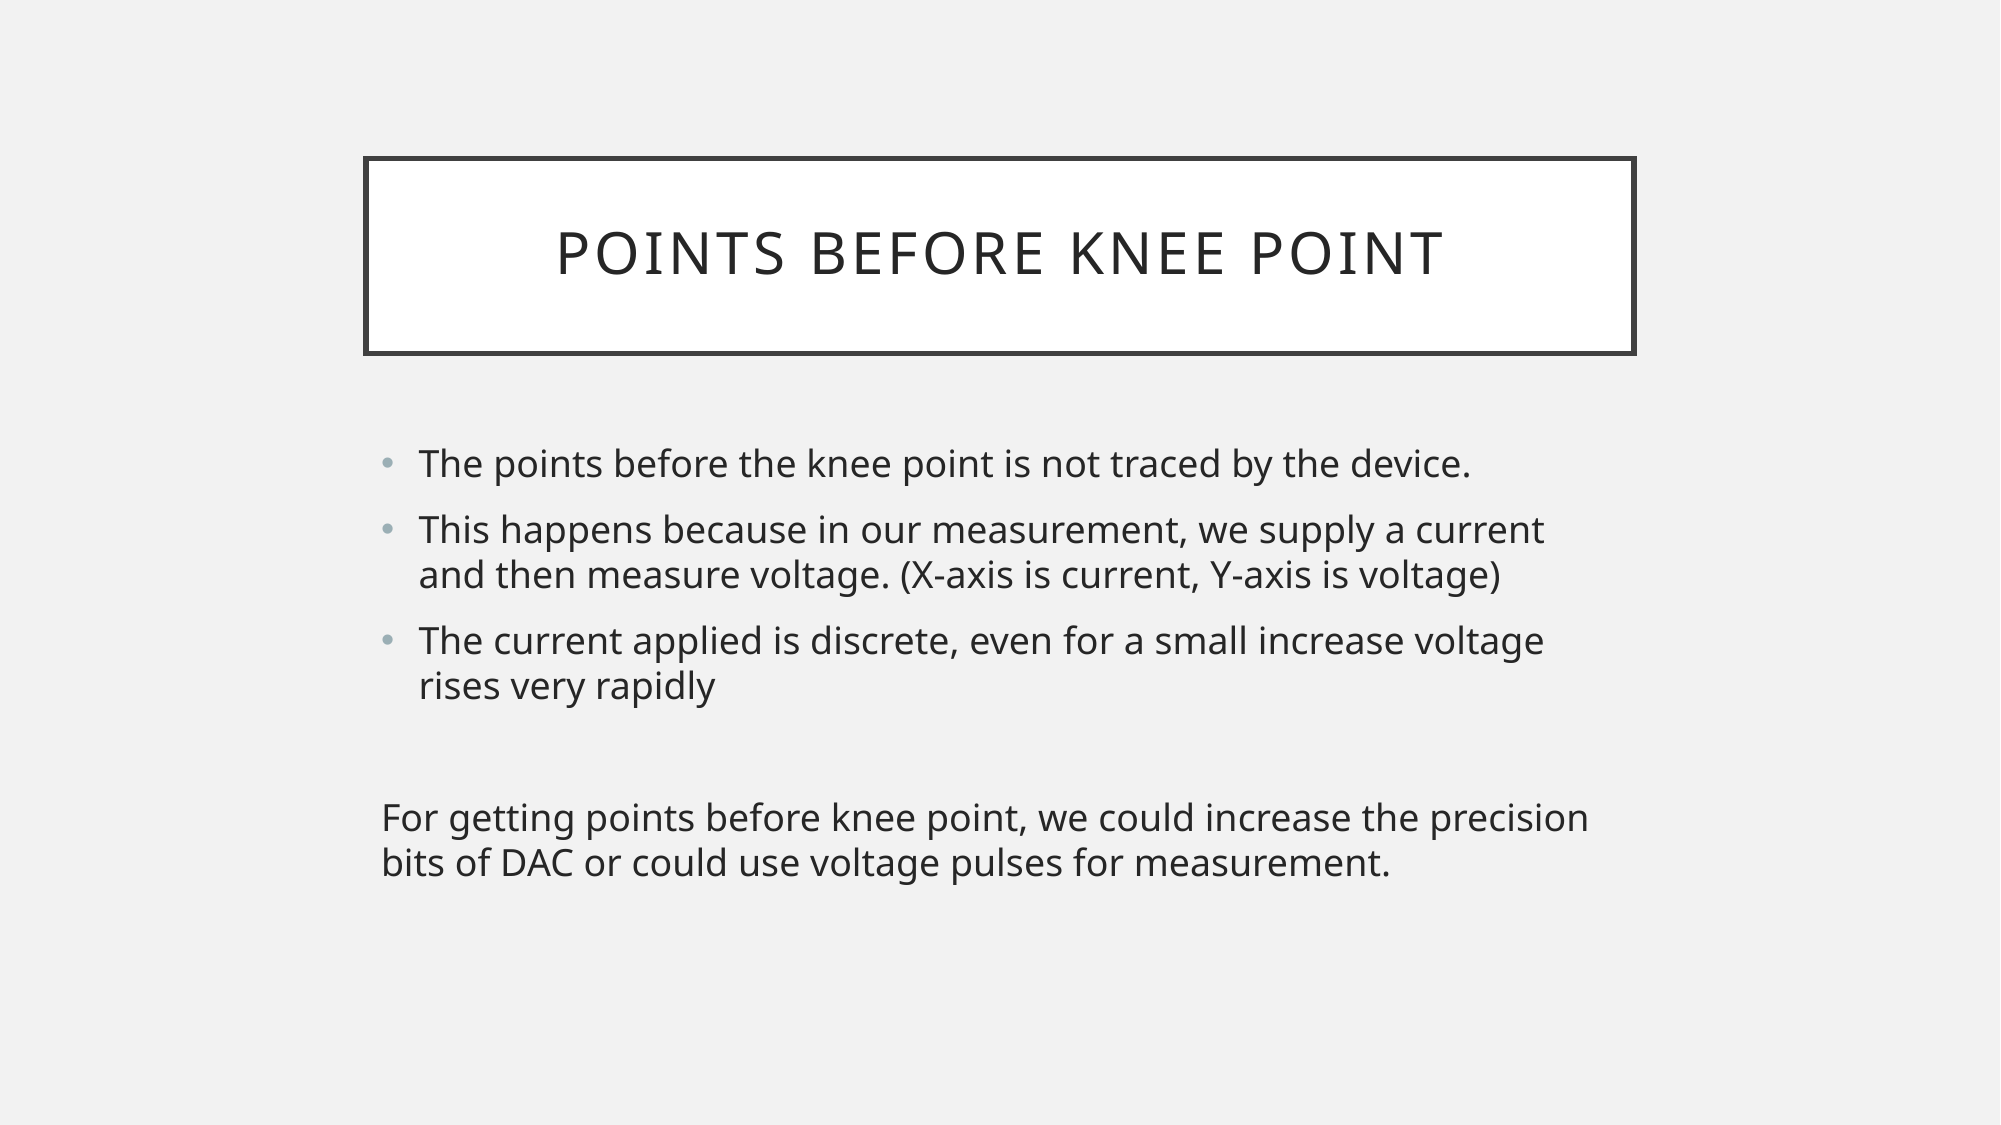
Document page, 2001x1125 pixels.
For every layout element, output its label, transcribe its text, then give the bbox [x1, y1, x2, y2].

list The points before the knee point is not traced by the device. This happens because in our measurement, we supply a current and then measure voltage. (X-axis is current, Y-axis is voltage) The current applied is discrete, even for a small increase voltage rises very rapidly For getting points before knee point, we could increase the precision bits of DAC or could use voltage pulses for measurement. [366, 432, 1634, 942]
title Points before knee point [366, 158, 1634, 354]
